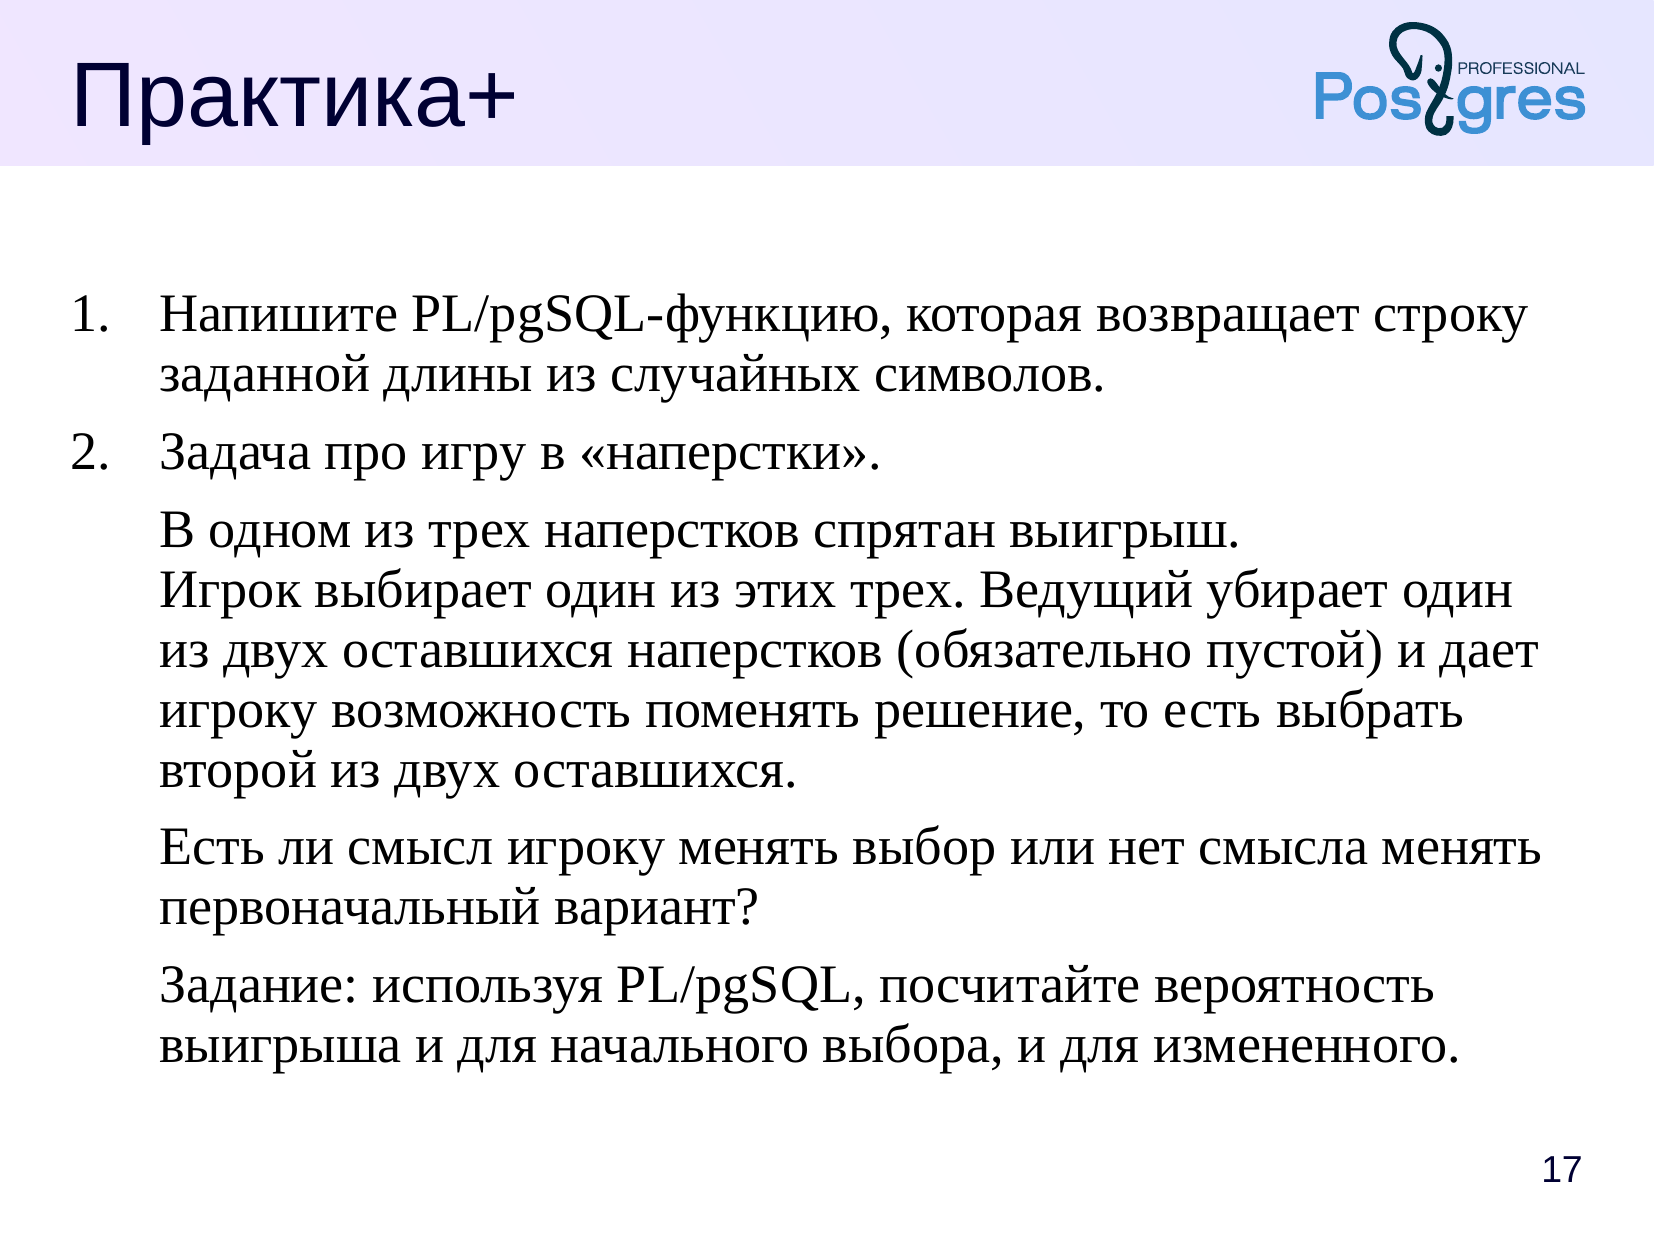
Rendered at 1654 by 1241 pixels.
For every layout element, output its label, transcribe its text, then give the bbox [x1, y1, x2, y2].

title Практика+ [70, 43, 1241, 147]
list Напишите PL/pgSQL-функцию, которая возвращает строку заданной длины из случайных символов. Задача про игру в «наперстки». В одном из трех наперстков спрятан выигрыш. Игрок выбирает один из этих трех. Ведущий убирает один из двух оставшихся наперстков (обязательно пустой) и дает игроку возможность поменять решение, то есть выбрать второй из двух оставшихся. Есть ли смысл игроку менять выбор или нет смысла менять первоначальный вариант? Задание: используя PL/pgSQL, посчитайте вероятность выигрыша и для начального выбора, и для измененного. [70, 283, 1583, 1134]
